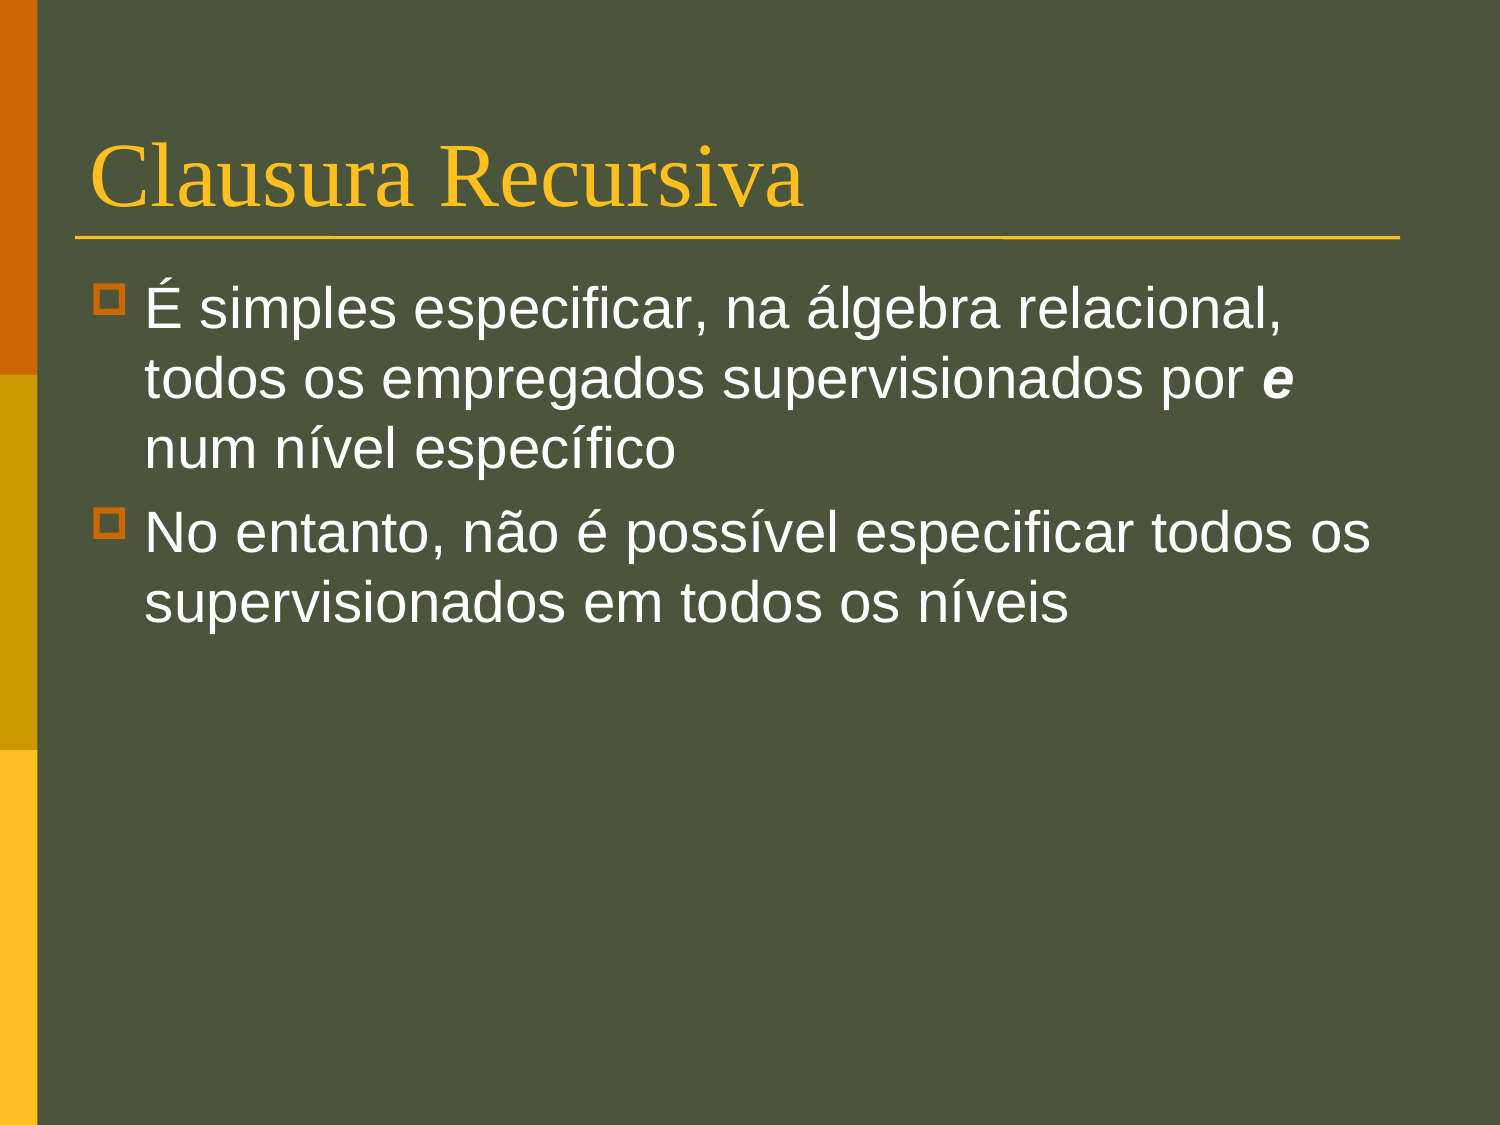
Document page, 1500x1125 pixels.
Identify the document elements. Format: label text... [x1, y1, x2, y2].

list É simples especificar, na álgebra relacional, todos os empregados supervisionados por e num nível específico No entanto, não é possível especificar todos os supervisionados em todos os níveis [75, 262, 1426, 1006]
title Clausura Recursiva [75, 45, 1426, 233]
